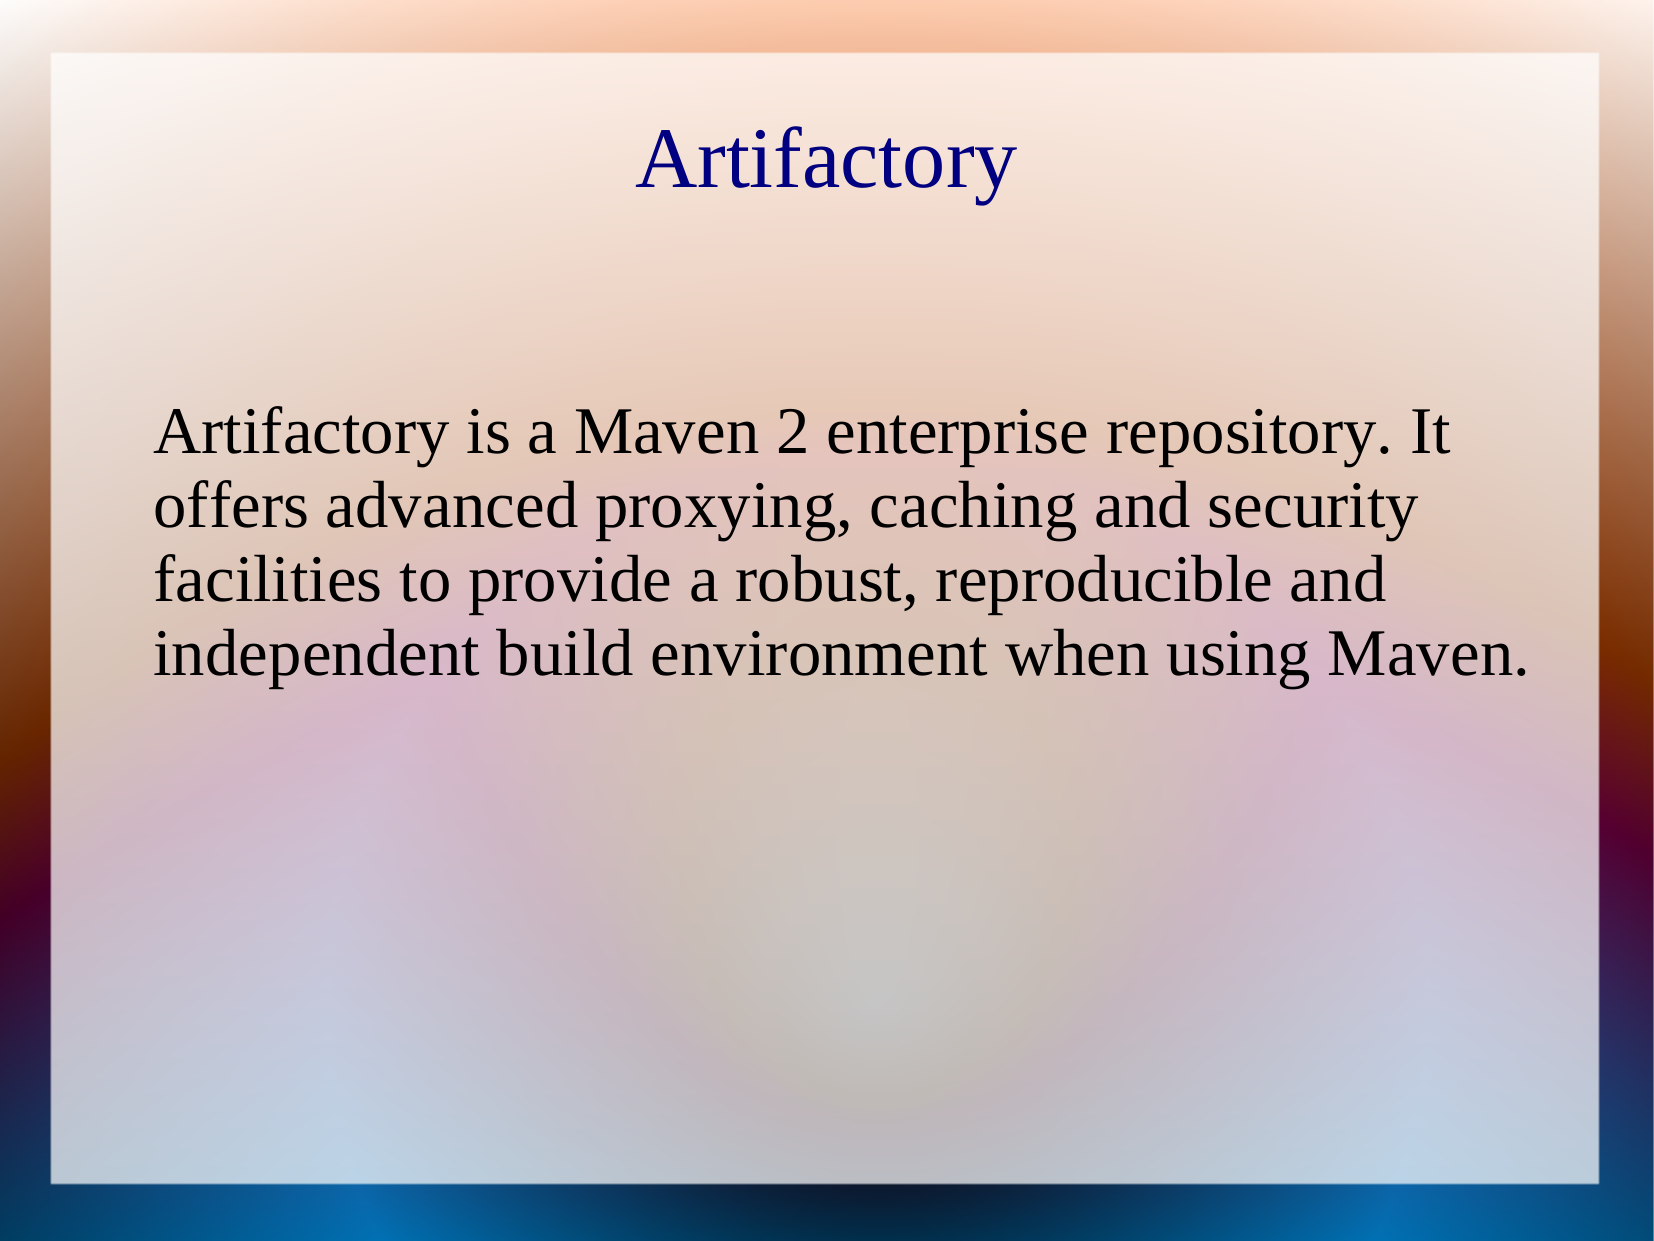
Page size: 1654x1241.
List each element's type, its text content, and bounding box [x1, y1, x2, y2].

title Artifactory [82, 55, 1571, 263]
list Artifactory is a Maven 2 enterprise repository. It offers advanced proxying, caching and security facilities to provide a robust, reproducible and independent build environment when using Maven. [82, 290, 1571, 1034]
picture [0, 0, 1654, 1241]
